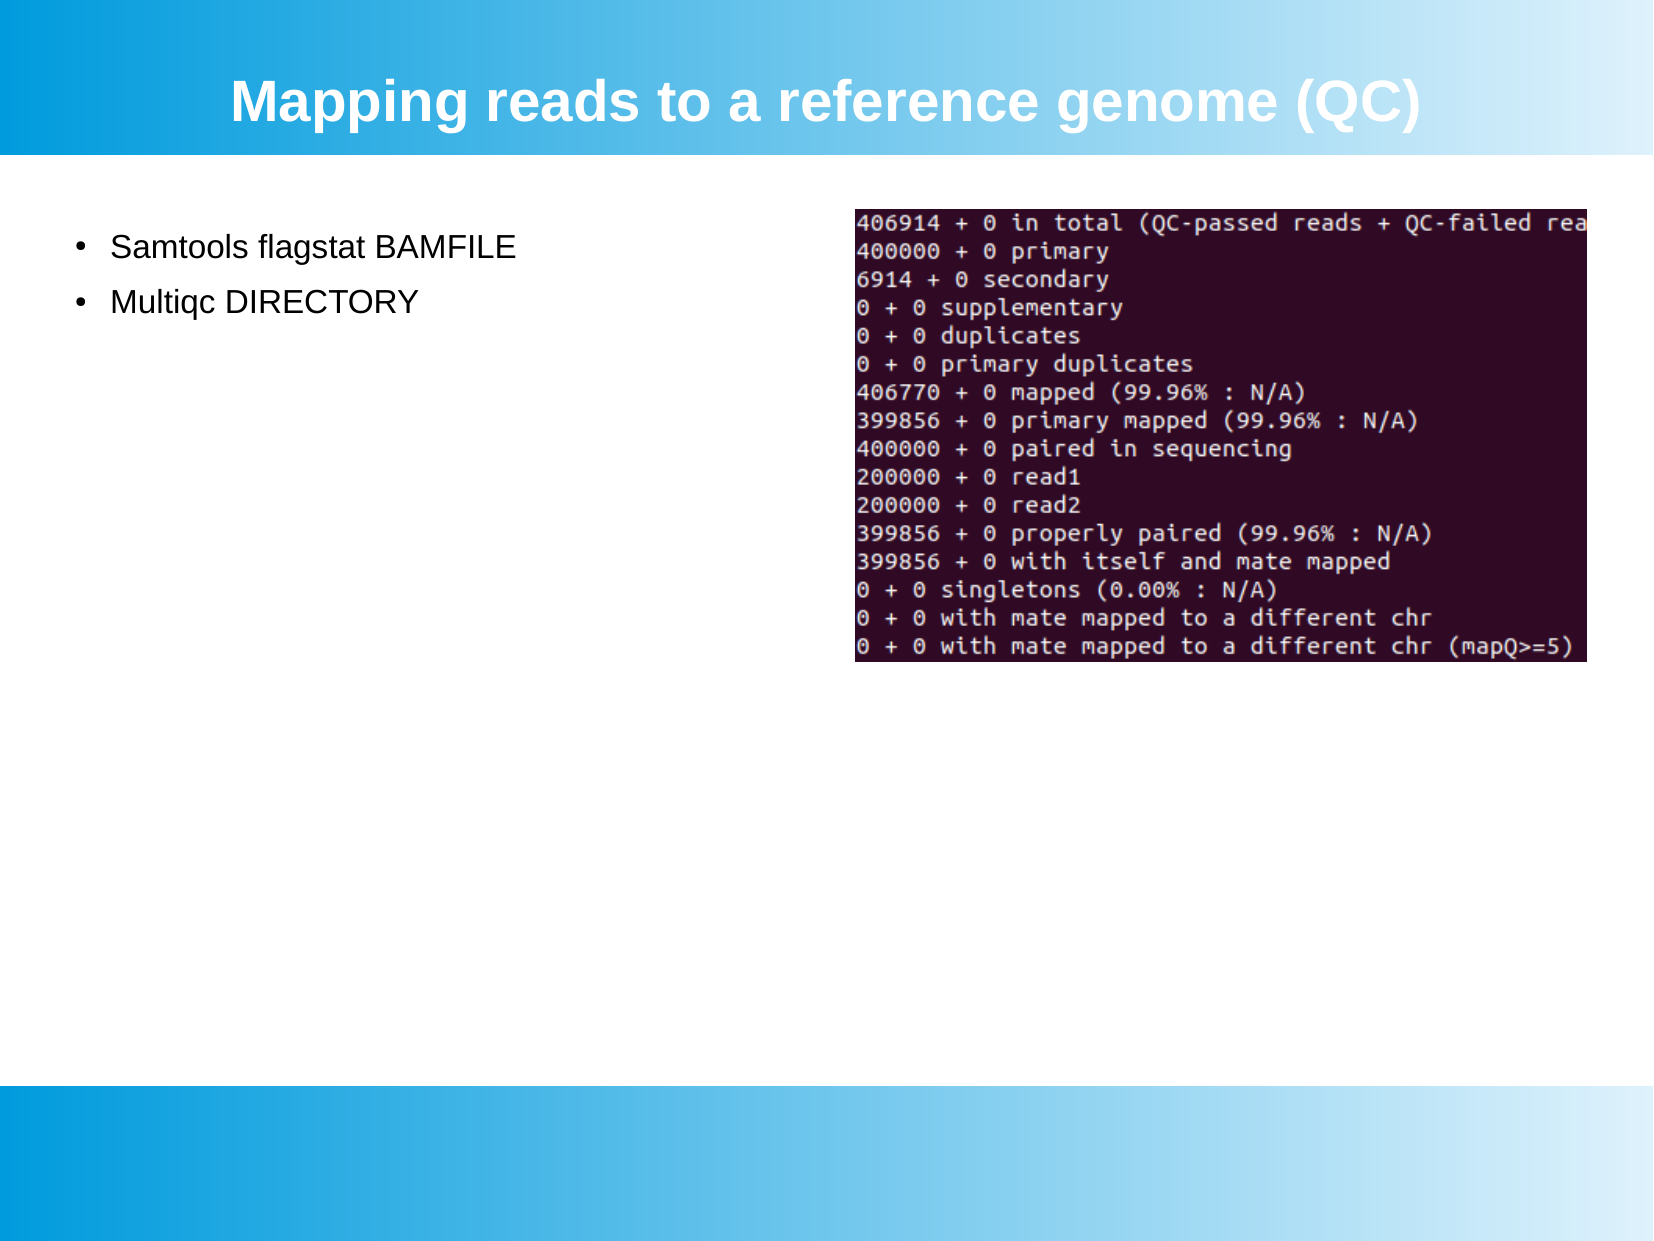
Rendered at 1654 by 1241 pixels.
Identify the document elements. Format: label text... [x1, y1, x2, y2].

picture [855, 209, 1587, 662]
title Mapping reads to a reference genome (QC) [82, 49, 1571, 155]
text_box Samtools flagstat BAMFILE Multiqc DIRECTORY [60, 202, 1531, 496]
